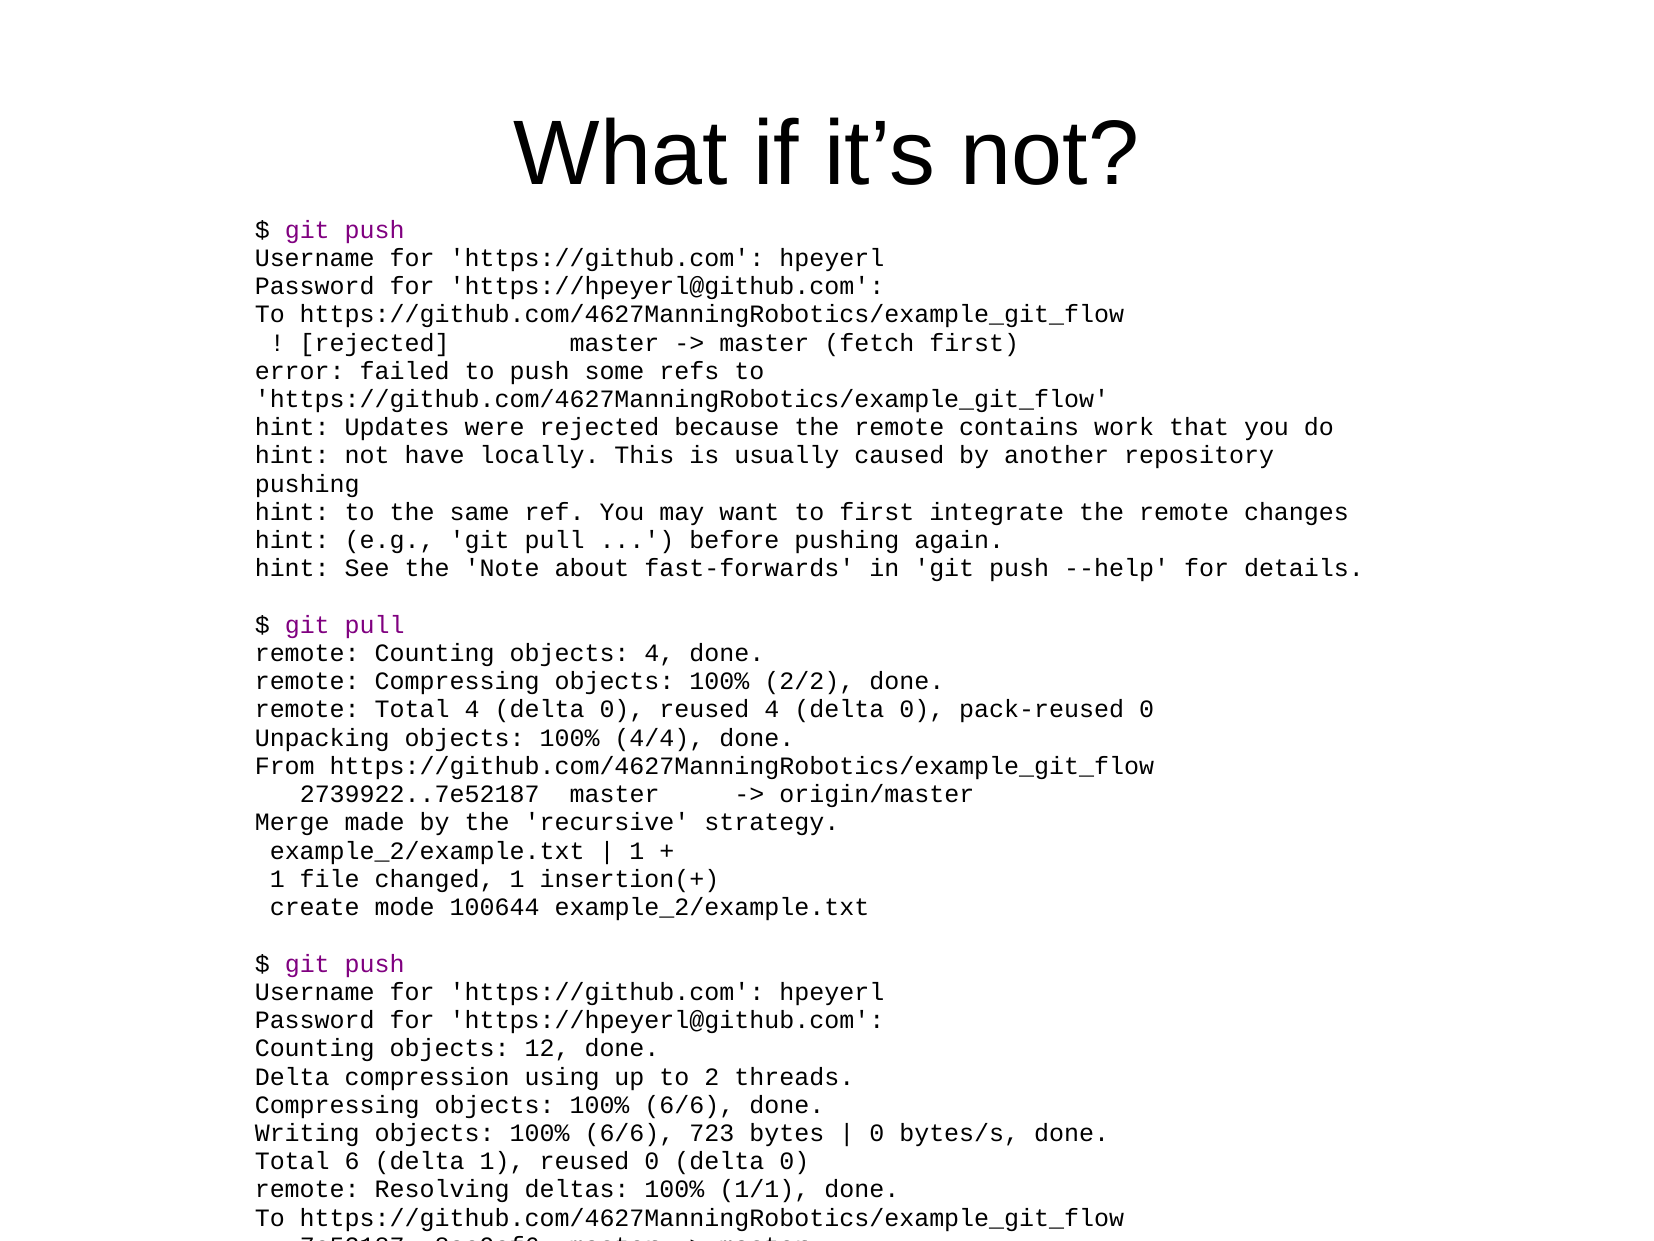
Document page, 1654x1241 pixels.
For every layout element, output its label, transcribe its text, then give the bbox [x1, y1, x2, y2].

title What if it’s not? [82, 49, 1571, 257]
text_box $ git push Username for 'https://github.com': hpeyerl Password for 'https://hpeyerl@github.com': To https://github.com/4627ManningRobotics/example_git_flow ! [rejected] master -> master (fetch first) error: failed to push some refs to 'https://github.com/4627ManningRobotics/example_git_flow' hint: Updates were rejected because the remote contains work that you do hint: not have locally. This is usually caused by another repository pushing hint: to the same ref. You may want to first integrate the remote changes hint: (e.g., 'git pull ...') before pushing again. hint: See the 'Note about fast-forwards' in 'git push --help' for details. $ git pull remote: Counting objects: 4, done. remote: Compressing objects: 100% (2/2), done. remote: Total 4 (delta 0), reused 4 (delta 0), pack-reused 0 Unpacking objects: 100% (4/4), done. From https://github.com/4627ManningRobotics/example_git_flow 2739922..7e52187 master -> origin/master Merge made by the 'recursive' strategy. example_2/example.txt | 1 + 1 file changed, 1 insertion(+) create mode 100644 example_2/example.txt $ git push Username for 'https://github.com': hpeyerl Password for 'https://hpeyerl@github.com': Counting objects: 12, done. Delta compression using up to 2 threads. Compressing objects: 100% (6/6), done. Writing objects: 100% (6/6), 723 bytes | 0 bytes/s, done. Total 6 (delta 1), reused 0 (delta 0) remote: Resolving deltas: 100% (1/1), done. To https://github.com/4627ManningRobotics/example_git_flow 7e52187..8ae9cf6 master -> master [240, 210, 1398, 1152]
